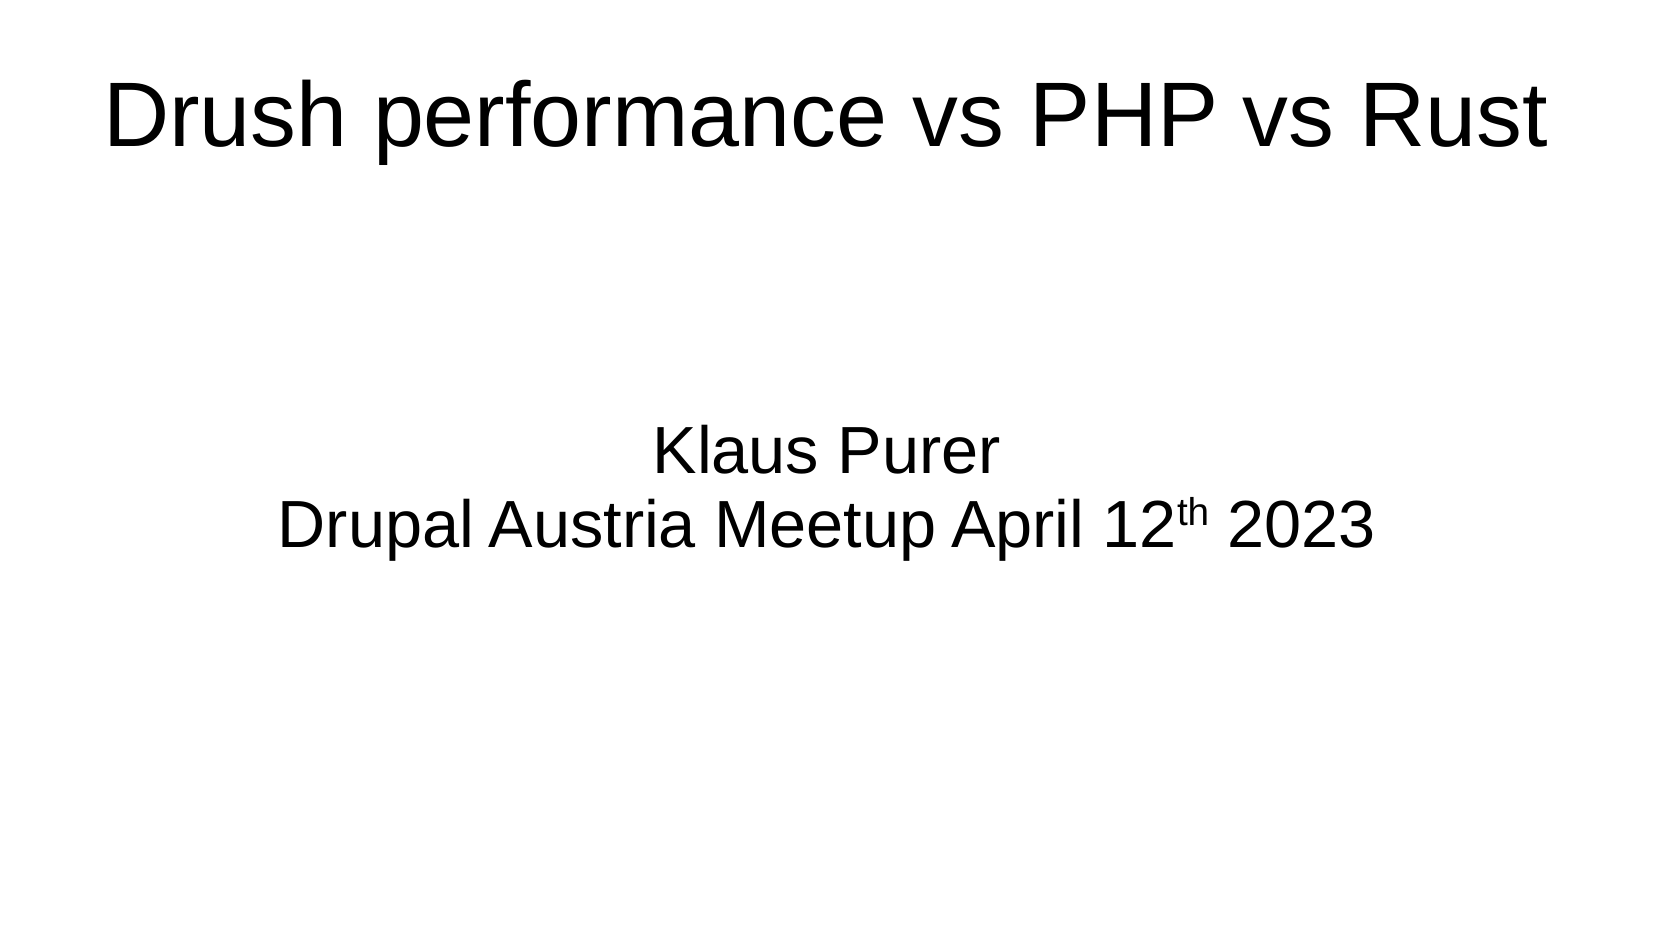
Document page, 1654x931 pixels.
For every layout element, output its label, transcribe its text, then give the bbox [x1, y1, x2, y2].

title Drush performance vs PHP vs Rust [82, 37, 1571, 193]
subtitle Klaus Purer Drupal Austria Meetup April 12th 2023 [82, 217, 1571, 758]
